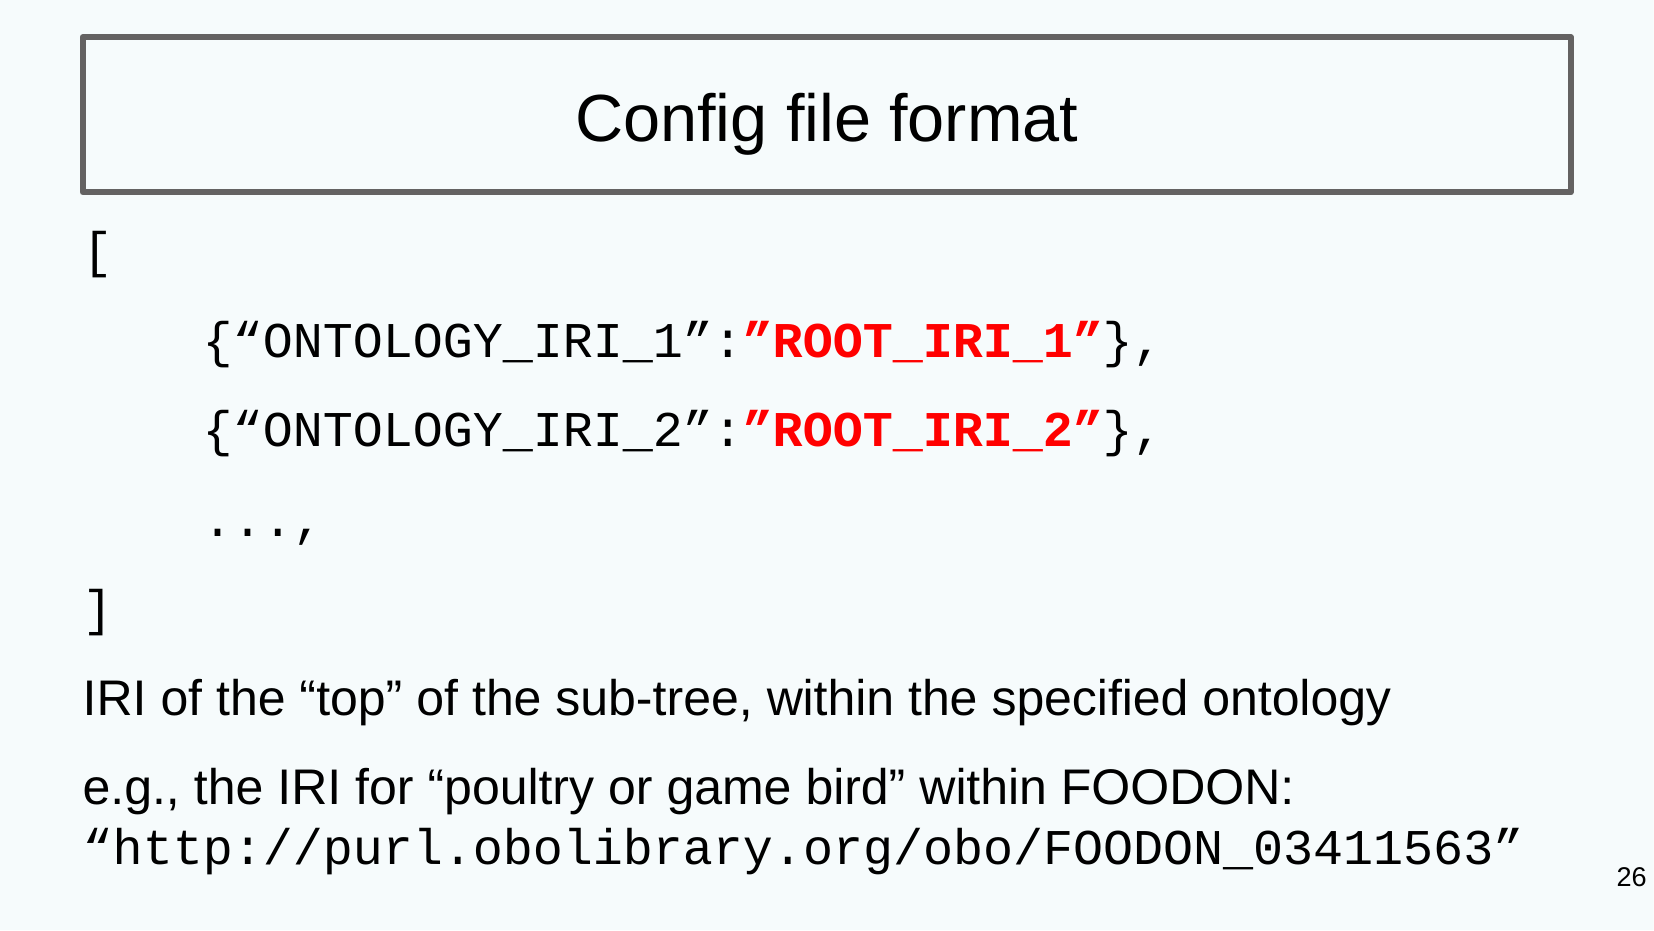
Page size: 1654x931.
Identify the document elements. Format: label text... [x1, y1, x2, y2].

text_box [ {“ONTOLOGY_IRI_1”:”ROOT_IRI_1”}, {“ONTOLOGY_IRI_2”:”ROOT_IRI_2”}, ..., ] IRI of the “top” of the sub-tree, within the specified ontology e.g., the IRI for “poultry or game bird” within FOODON: “http://purl.obolibrary.org/obo/FOODON_03411563” [82, 217, 1571, 757]
text_box Config file format [82, 37, 1571, 193]
slide_number <number> [1547, 859, 1647, 931]
